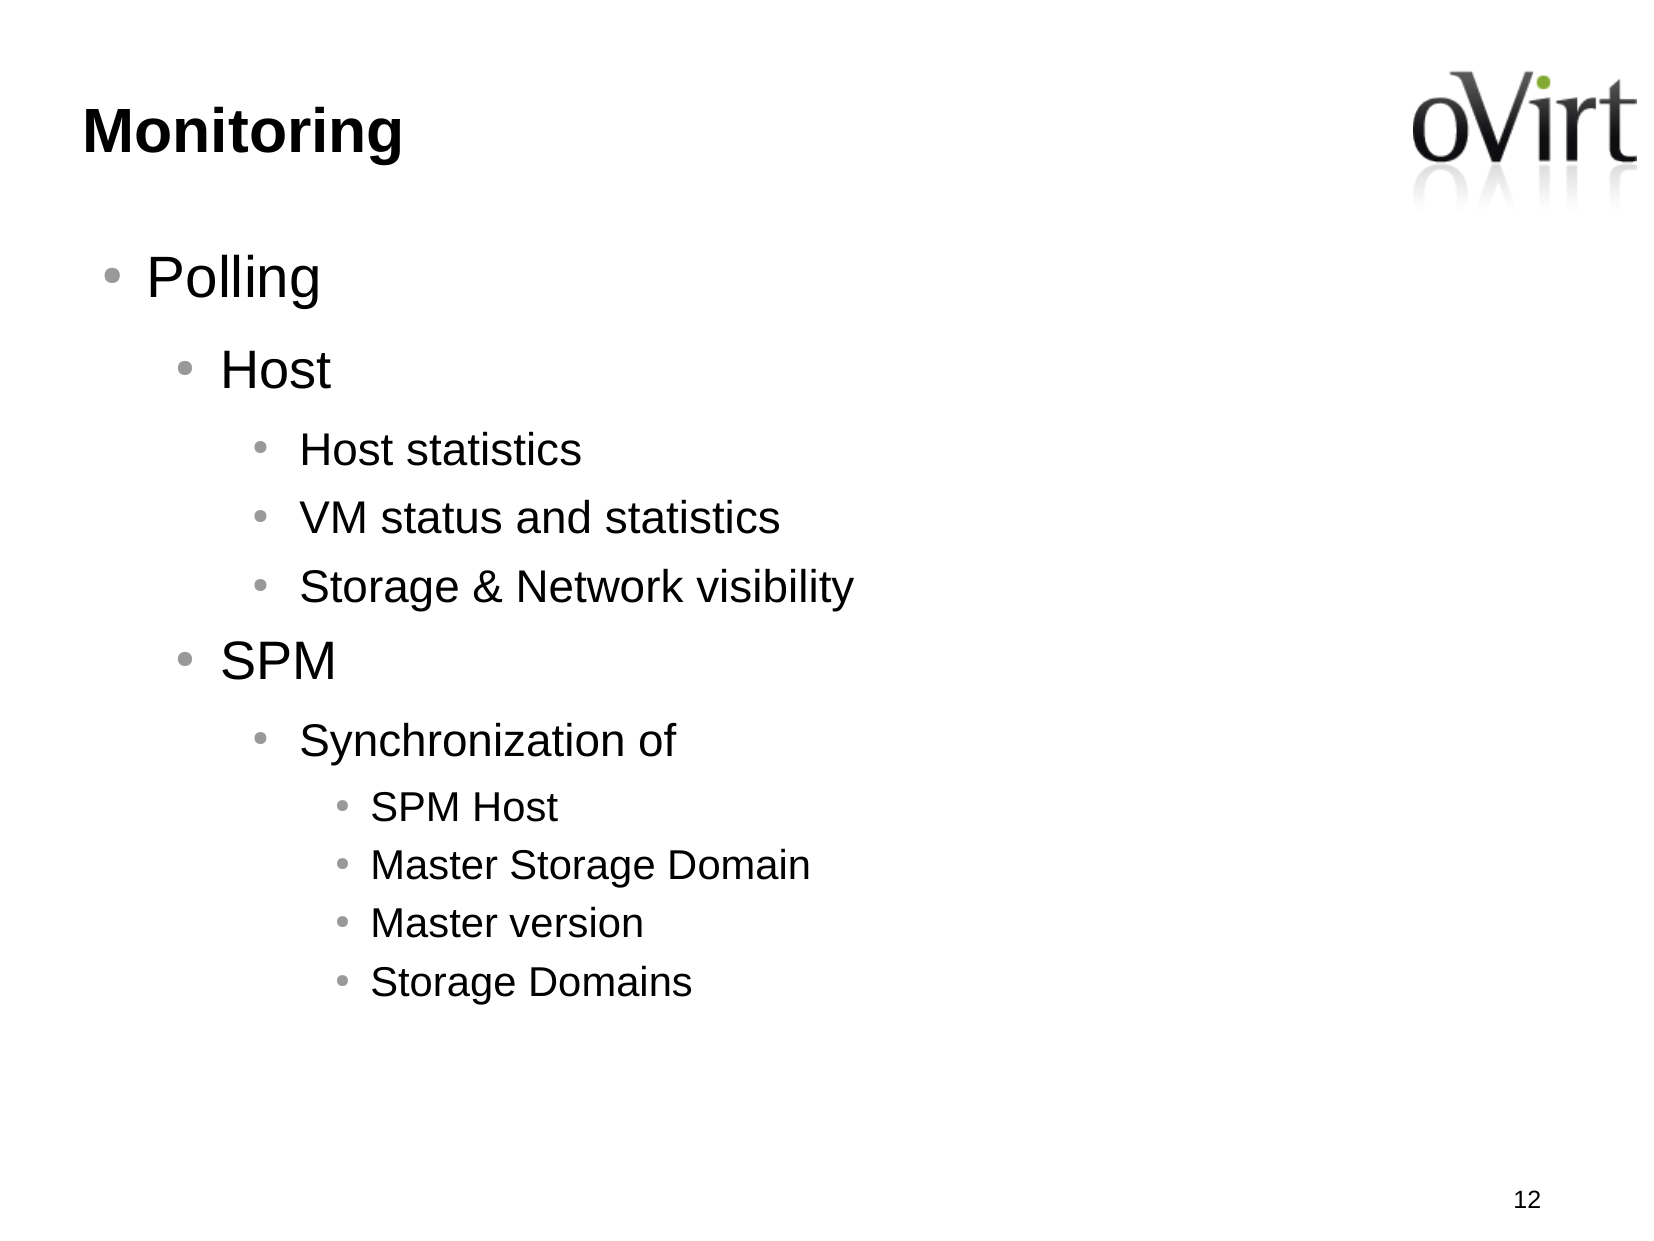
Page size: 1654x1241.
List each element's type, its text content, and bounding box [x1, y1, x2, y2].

list Polling Host Host statistics VM status and statistics Storage & Network visibility SPM Synchronization of SPM Host Master Storage Domain Master version Storage Domains [86, 244, 1576, 1039]
picture [1413, 63, 1637, 212]
title Monitoring [82, 37, 1303, 226]
